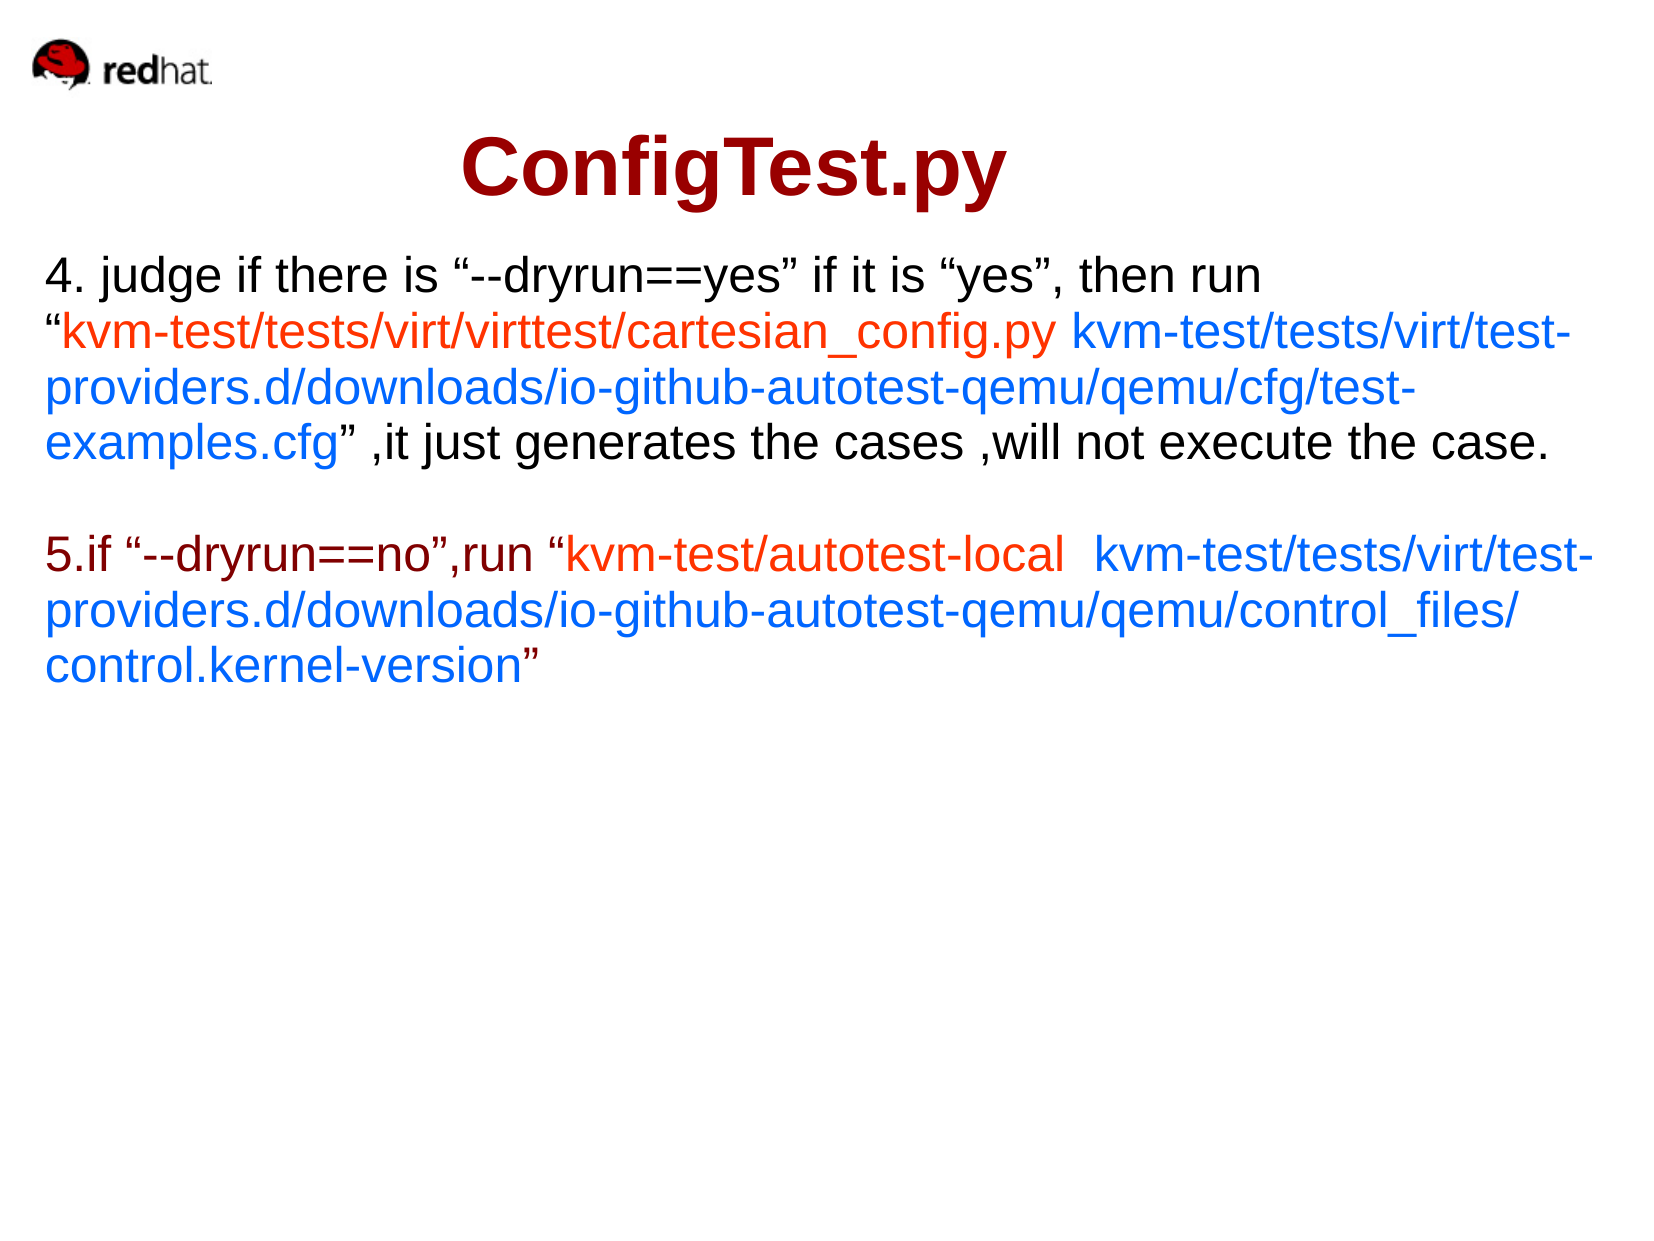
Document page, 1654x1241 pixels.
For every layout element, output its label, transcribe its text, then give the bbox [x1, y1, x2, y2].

text_box 4. judge if there is “--dryrun==yes” if it is “yes”, then run “kvm-test/tests/virt/virttest/cartesian_config.py kvm-test/tests/virt/test-providers.d/downloads/io-github-autotest-qemu/qemu/cfg/test-examples.cfg” ,it just generates the cases ,will not execute the case. 5.if “--dryrun==no”,run “kvm-test/autotest-local kvm-test/tests/virt/test-providers.d/downloads/io-github-autotest-qemu/qemu/control_files/control.kernel-version” [30, 240, 1639, 701]
text_box ConfigTest.py [150, 112, 1313, 226]
picture [31, 37, 212, 98]
